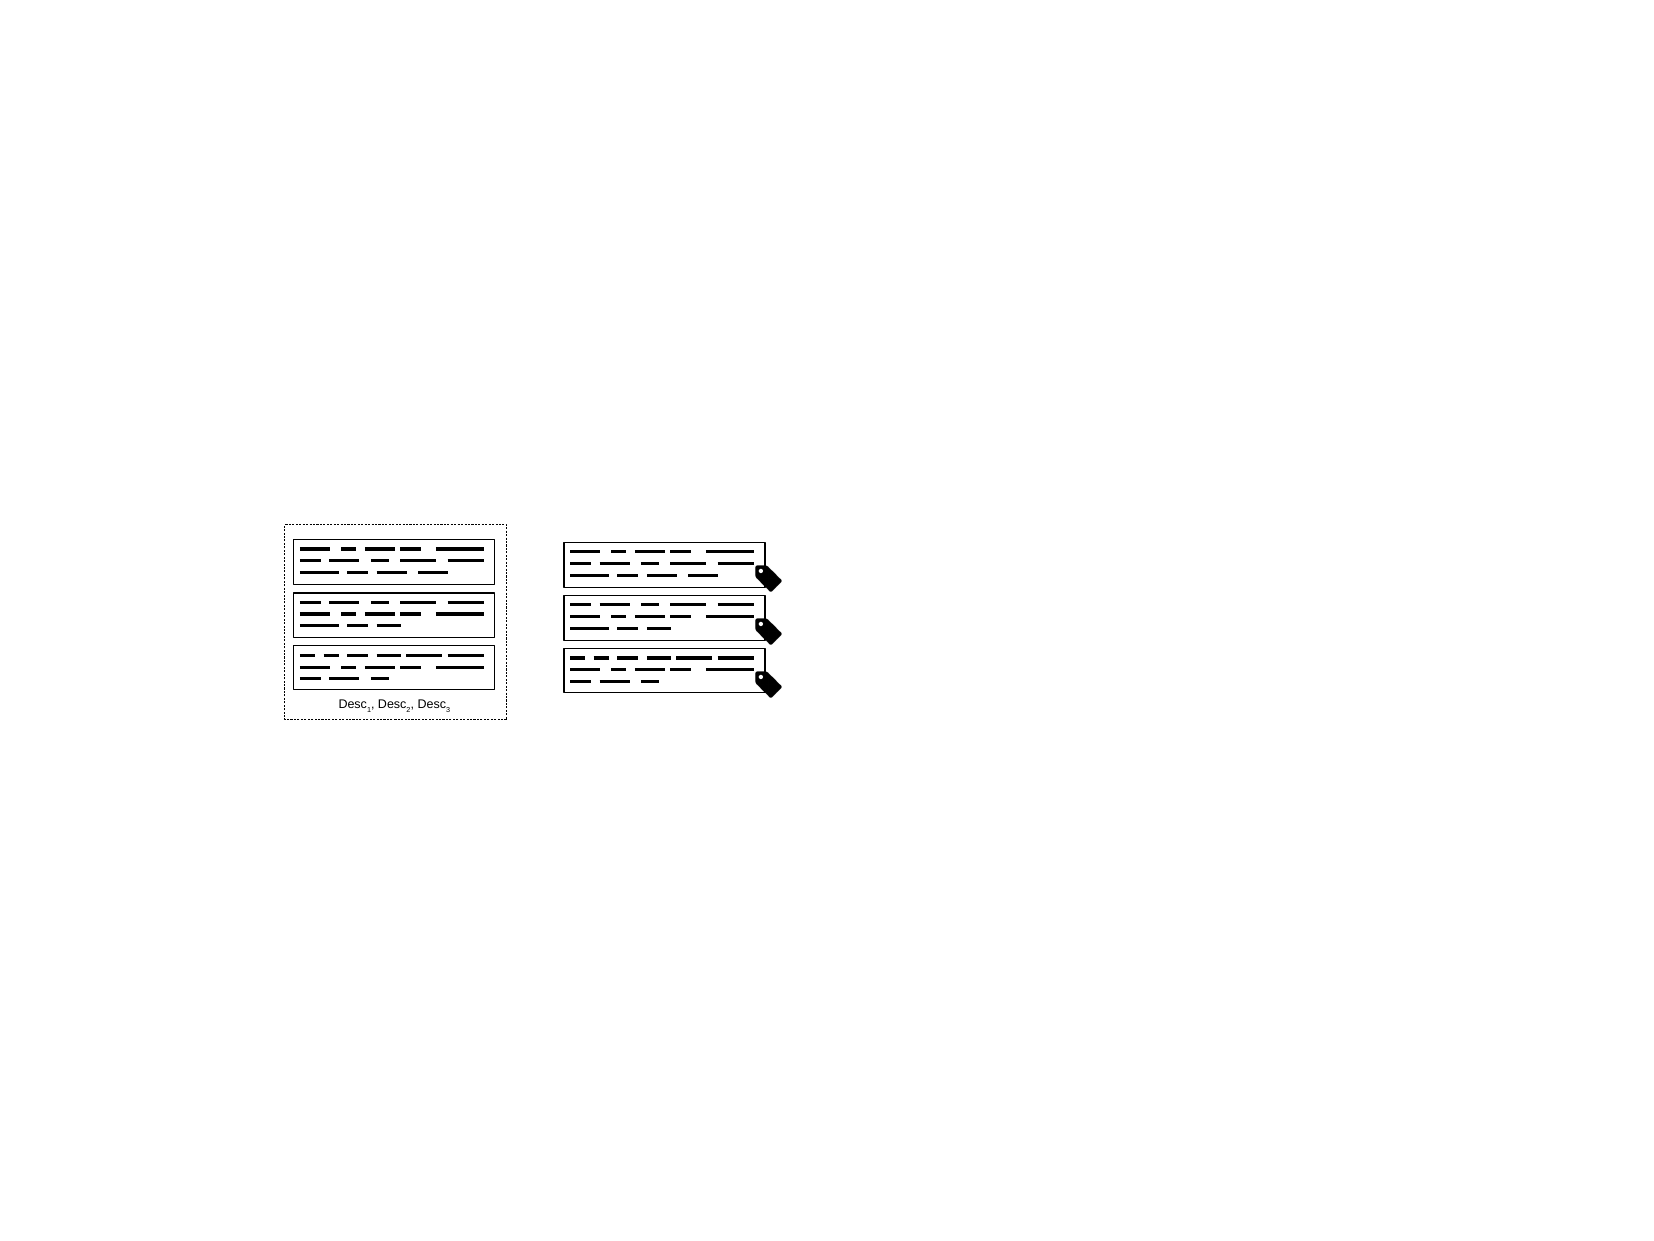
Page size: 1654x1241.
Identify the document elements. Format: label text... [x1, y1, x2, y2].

text_box [563, 595, 766, 641]
text_box [563, 648, 766, 693]
text_box Desc1, Desc2, Desc3 [323, 689, 465, 733]
picture [753, 616, 784, 647]
text_box [563, 542, 766, 588]
picture [753, 669, 784, 700]
picture [753, 563, 784, 594]
text_box [284, 524, 507, 720]
